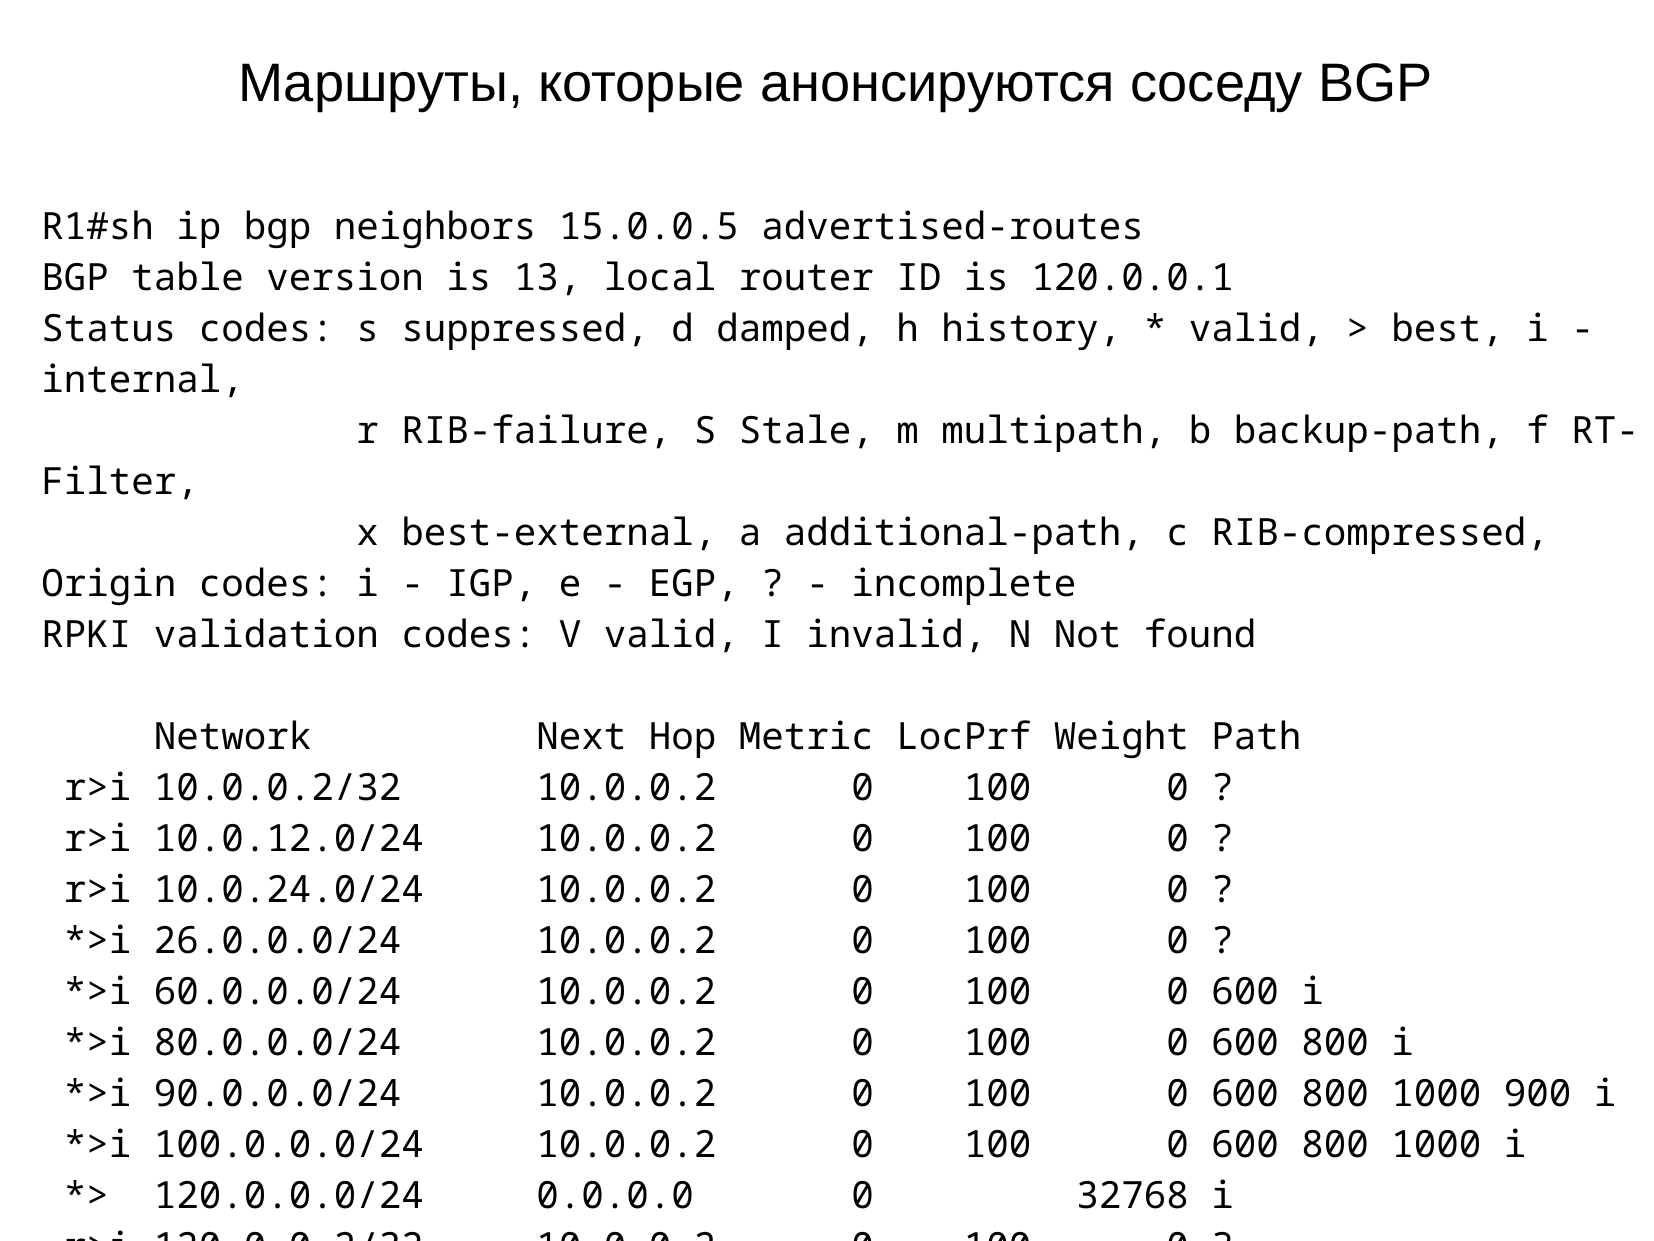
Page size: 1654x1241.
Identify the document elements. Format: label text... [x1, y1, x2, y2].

list R1#sh ip bgp neighbors 15.0.0.5 advertised-routes BGP table version is 13, local router ID is 120.0.0.1 Status codes: s suppressed, d damped, h history, * valid, > best, i - internal, r RIB-failure, S Stale, m multipath, b backup-path, f RT-Filter, x best-external, a additional-path, c RIB-compressed, Origin codes: i - IGP, e - EGP, ? - incomplete RPKI validation codes: V valid, I invalid, N Not found Network Next Hop Metric LocPrf Weight Path r>i 10.0.0.2/32 10.0.0.2 0 100 0 ? r>i 10.0.12.0/24 10.0.0.2 0 100 0 ? r>i 10.0.24.0/24 10.0.0.2 0 100 0 ? *>i 26.0.0.0/24 10.0.0.2 0 100 0 ? *>i 60.0.0.0/24 10.0.0.2 0 100 0 600 i *>i 80.0.0.0/24 10.0.0.2 0 100 0 600 800 i *>i 90.0.0.0/24 10.0.0.2 0 100 0 600 800 1000 900 i *>i 100.0.0.0/24 10.0.0.2 0 100 0 600 800 1000 i *> 120.0.0.0/24 0.0.0.0 0 32768 i r>i 120.0.0.2/32 10.0.0.2 0 100 0 ? Total number of prefixes 10 [41, 199, 1654, 1092]
title Маршруты, которые анонсируются соседу BGP [82, 10, 1571, 126]
